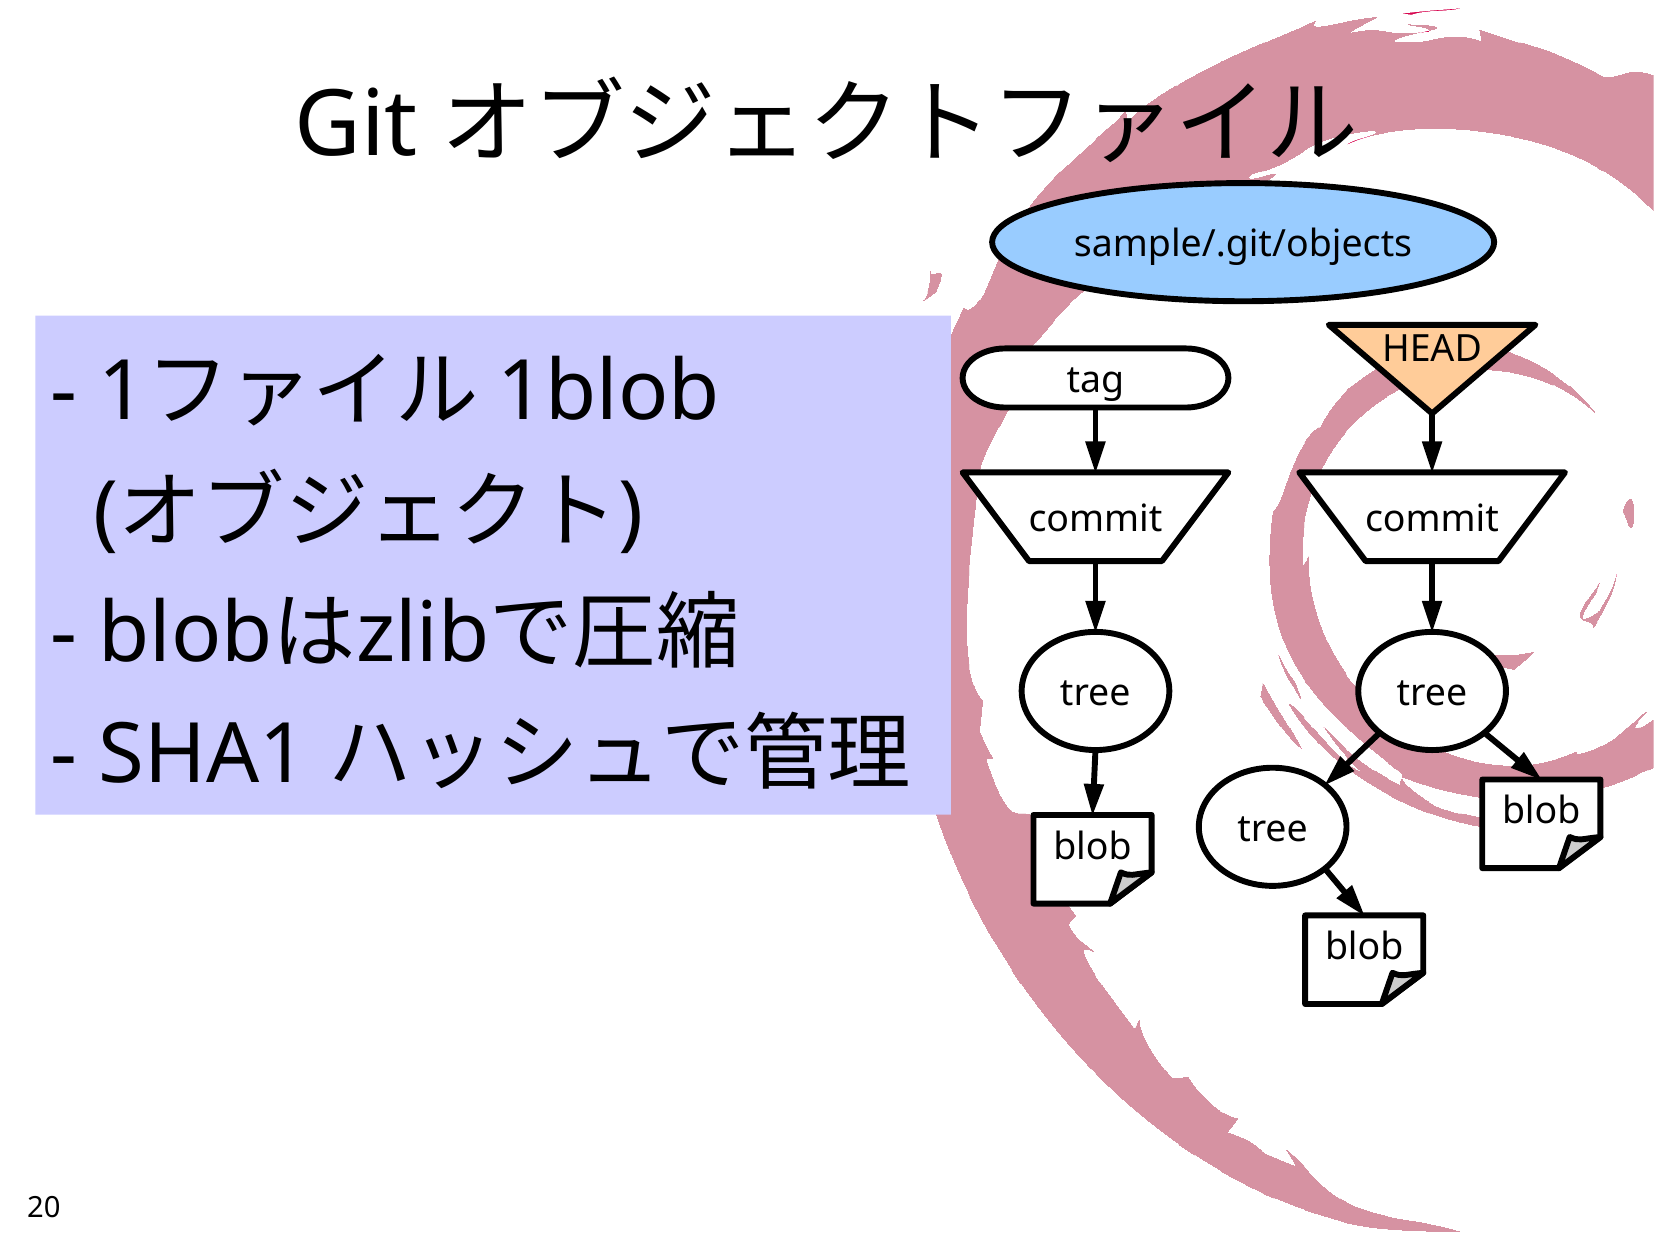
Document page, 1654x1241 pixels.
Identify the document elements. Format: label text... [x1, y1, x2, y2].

text_box blob [1305, 915, 1424, 1004]
text_box tree [1021, 631, 1170, 751]
text_box - 1ファイル 1blob (オブジェクト) - blobはzlibで圧縮 - SHA1 ハッシュで管理 [35, 315, 951, 760]
title Git オブジェクトファイル [276, 49, 1378, 257]
text_box commit [962, 472, 1229, 562]
text_box blob [1033, 814, 1152, 904]
text_box commit [1299, 472, 1566, 562]
picture [886, 0, 1654, 1241]
text_box tree [1358, 631, 1506, 751]
text_box blob [1482, 779, 1601, 869]
text_box HEAD [1328, 324, 1536, 413]
text_box sample/.git/objects [992, 183, 1495, 302]
text_box tag [962, 348, 1229, 408]
text_box tree [1198, 767, 1347, 886]
